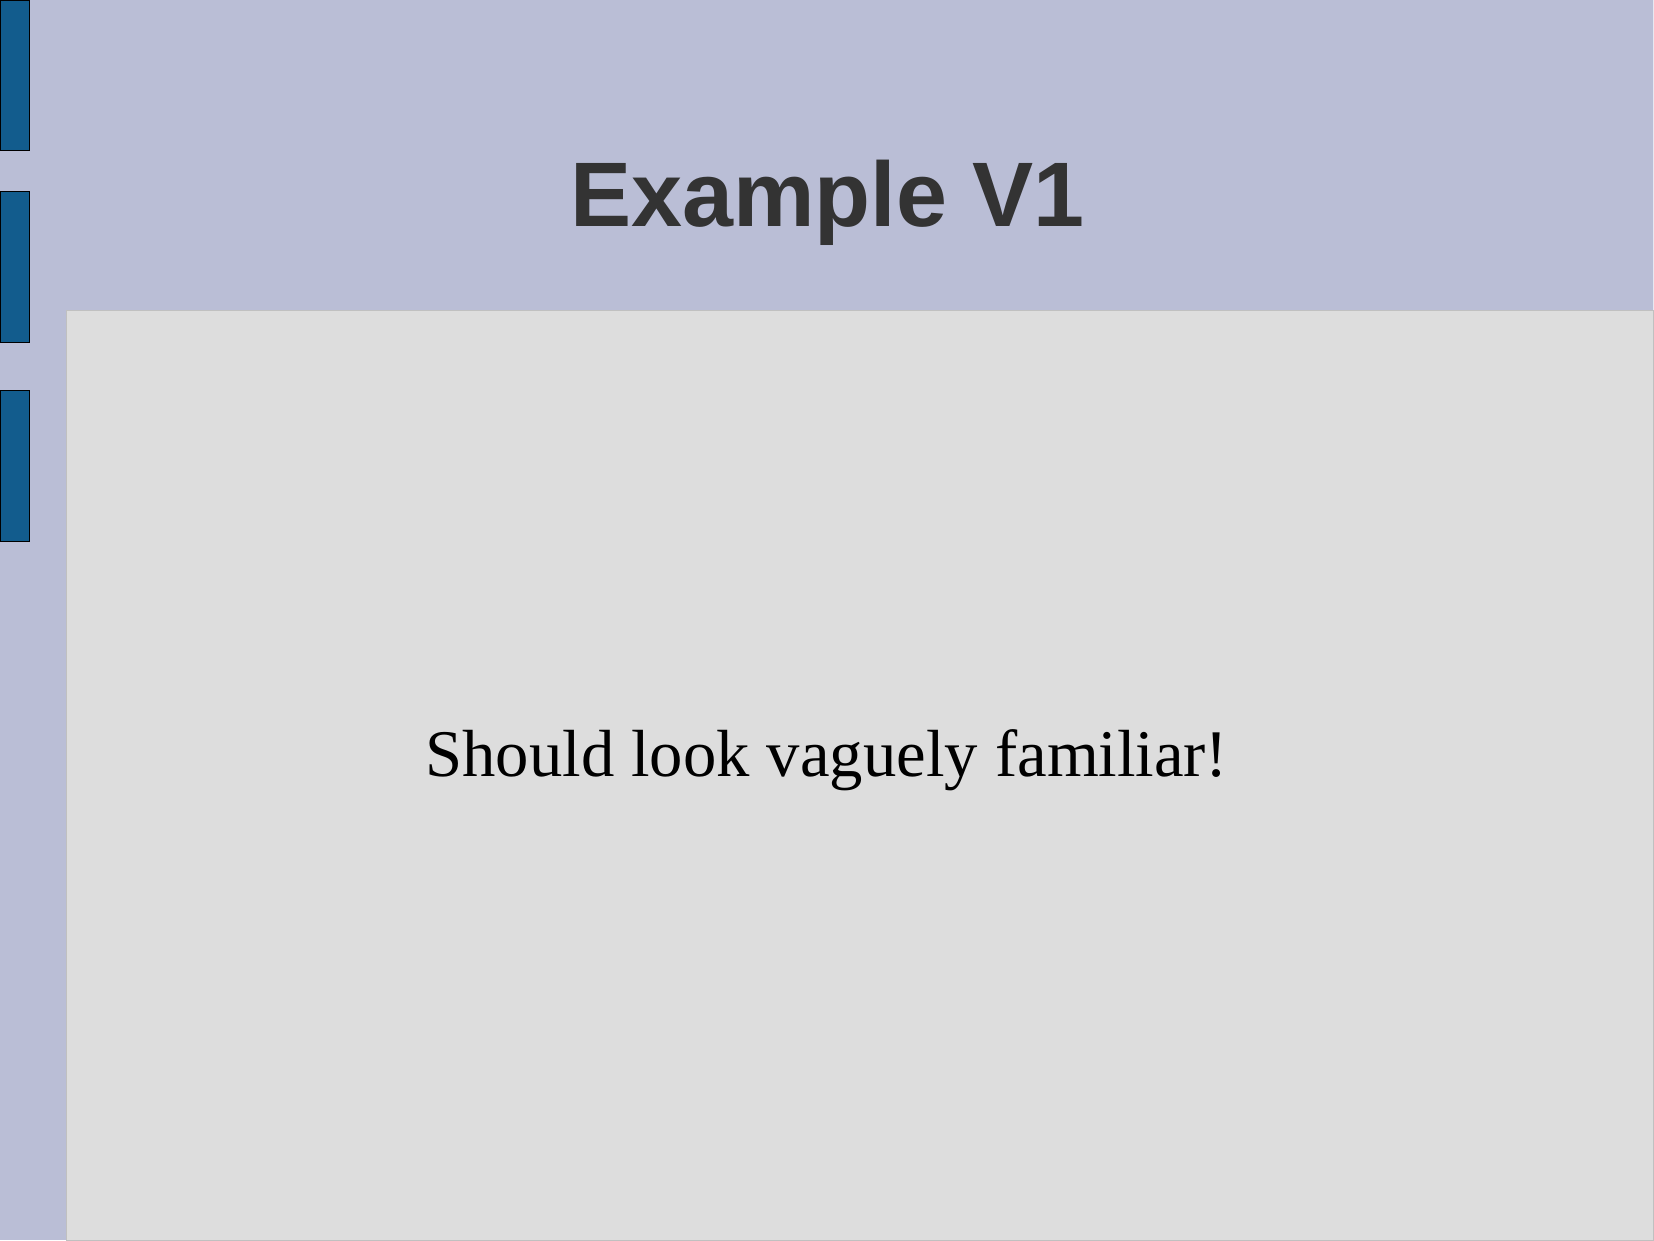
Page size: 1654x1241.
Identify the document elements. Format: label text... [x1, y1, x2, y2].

subtitle Should look vaguely familiar! [121, 352, 1534, 1156]
title Example V1 [121, 98, 1534, 291]
